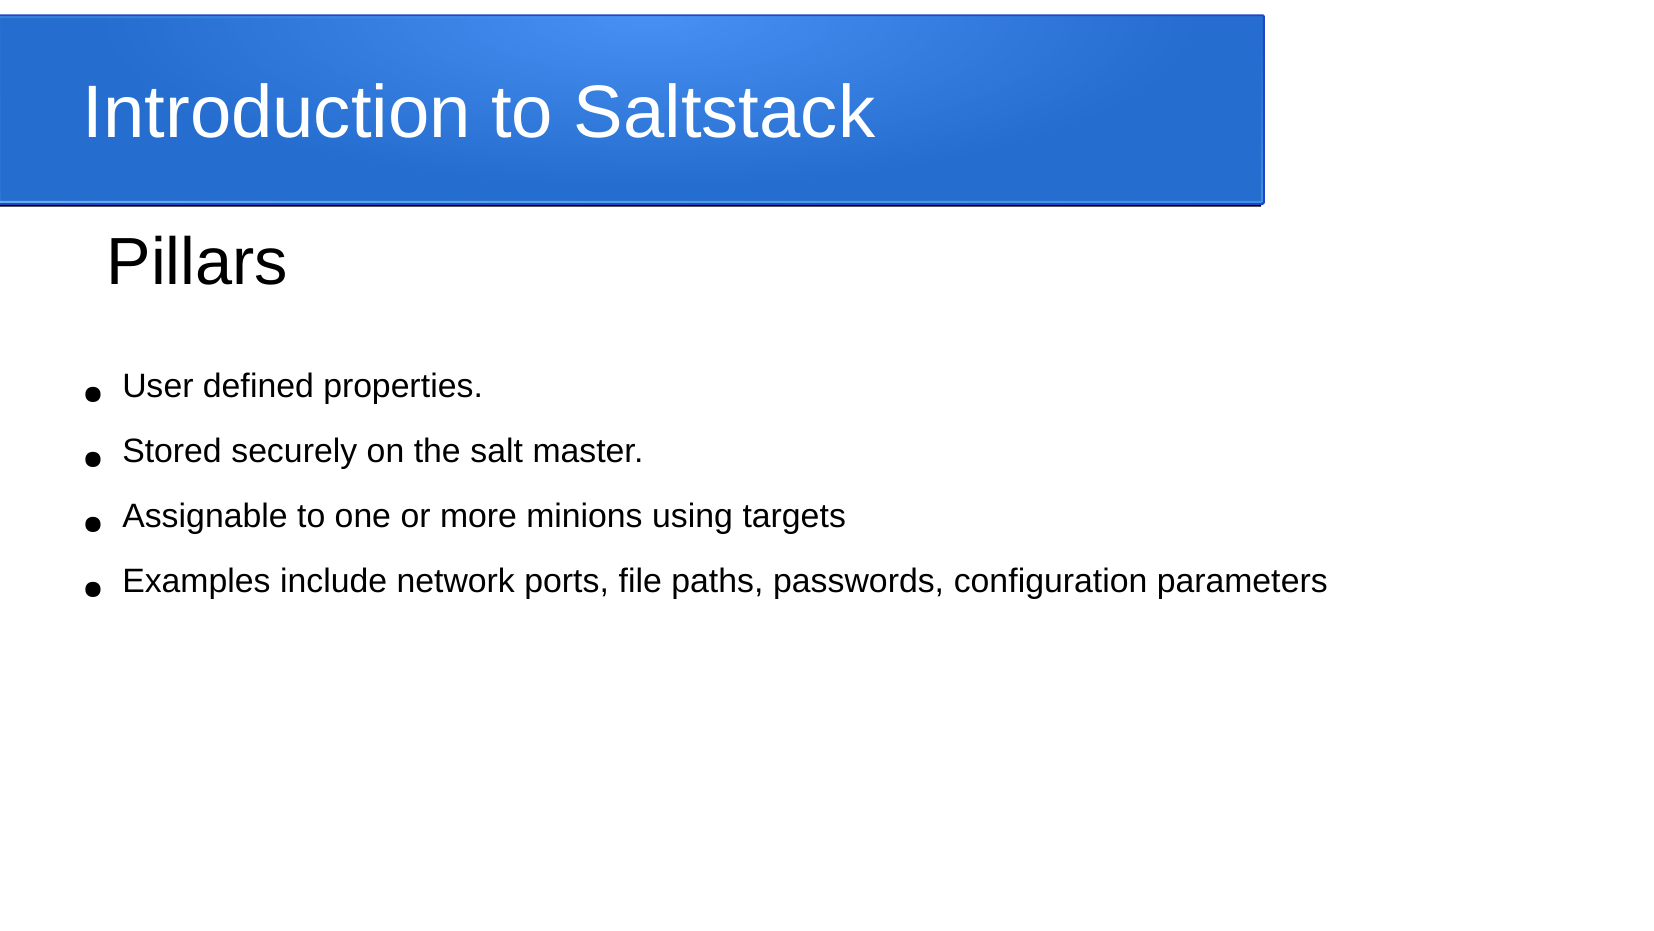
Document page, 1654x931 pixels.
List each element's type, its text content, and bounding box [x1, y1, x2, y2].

subtitle Pillars User defined properties. Stored securely on the salt master. Assignable to one or more minions using targets Examples include network ports, file paths, passwords, configuration parameters [82, 224, 1571, 774]
title Introduction to Saltstack [82, 35, 1235, 189]
